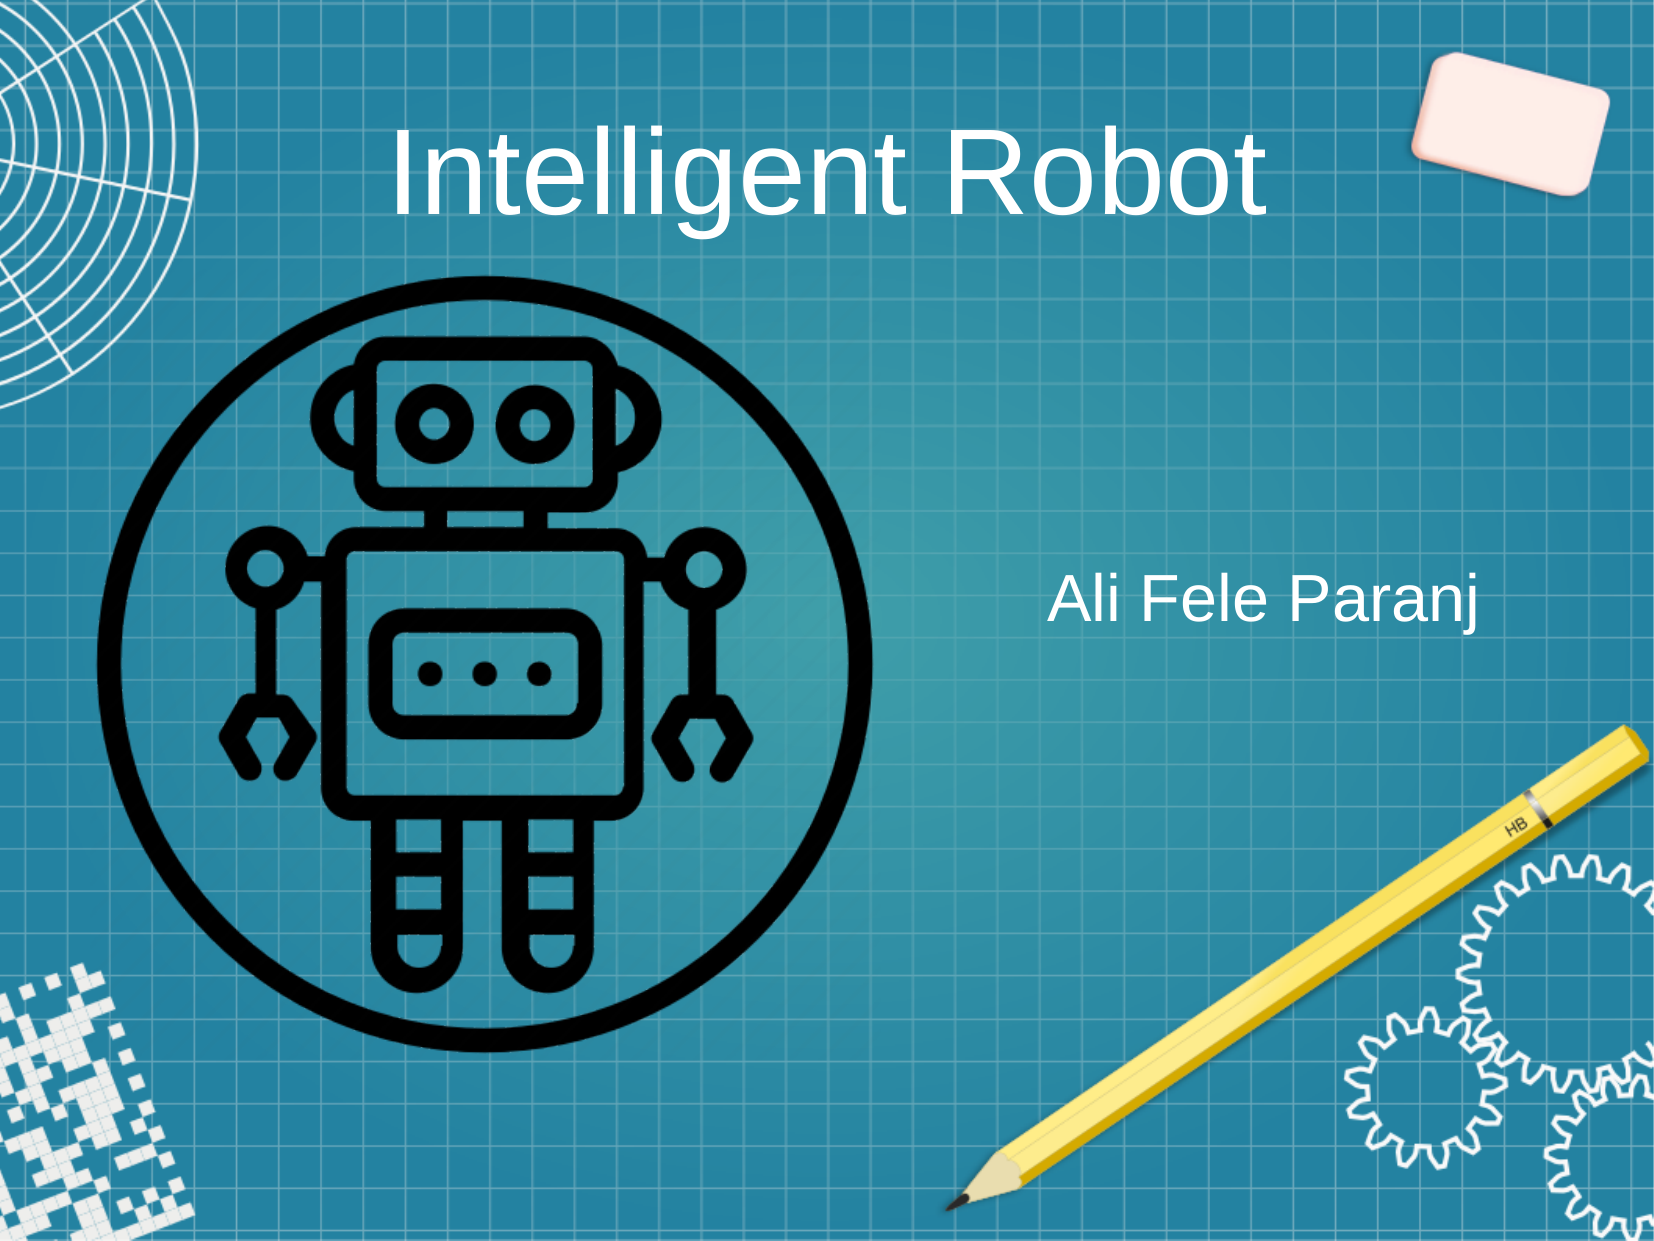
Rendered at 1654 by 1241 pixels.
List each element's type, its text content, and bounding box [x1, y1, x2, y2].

title Intelligent Robot [82, 30, 1571, 314]
subtitle Ali Fele Paranj [937, 495, 1591, 703]
picture [0, 0, 1654, 1241]
